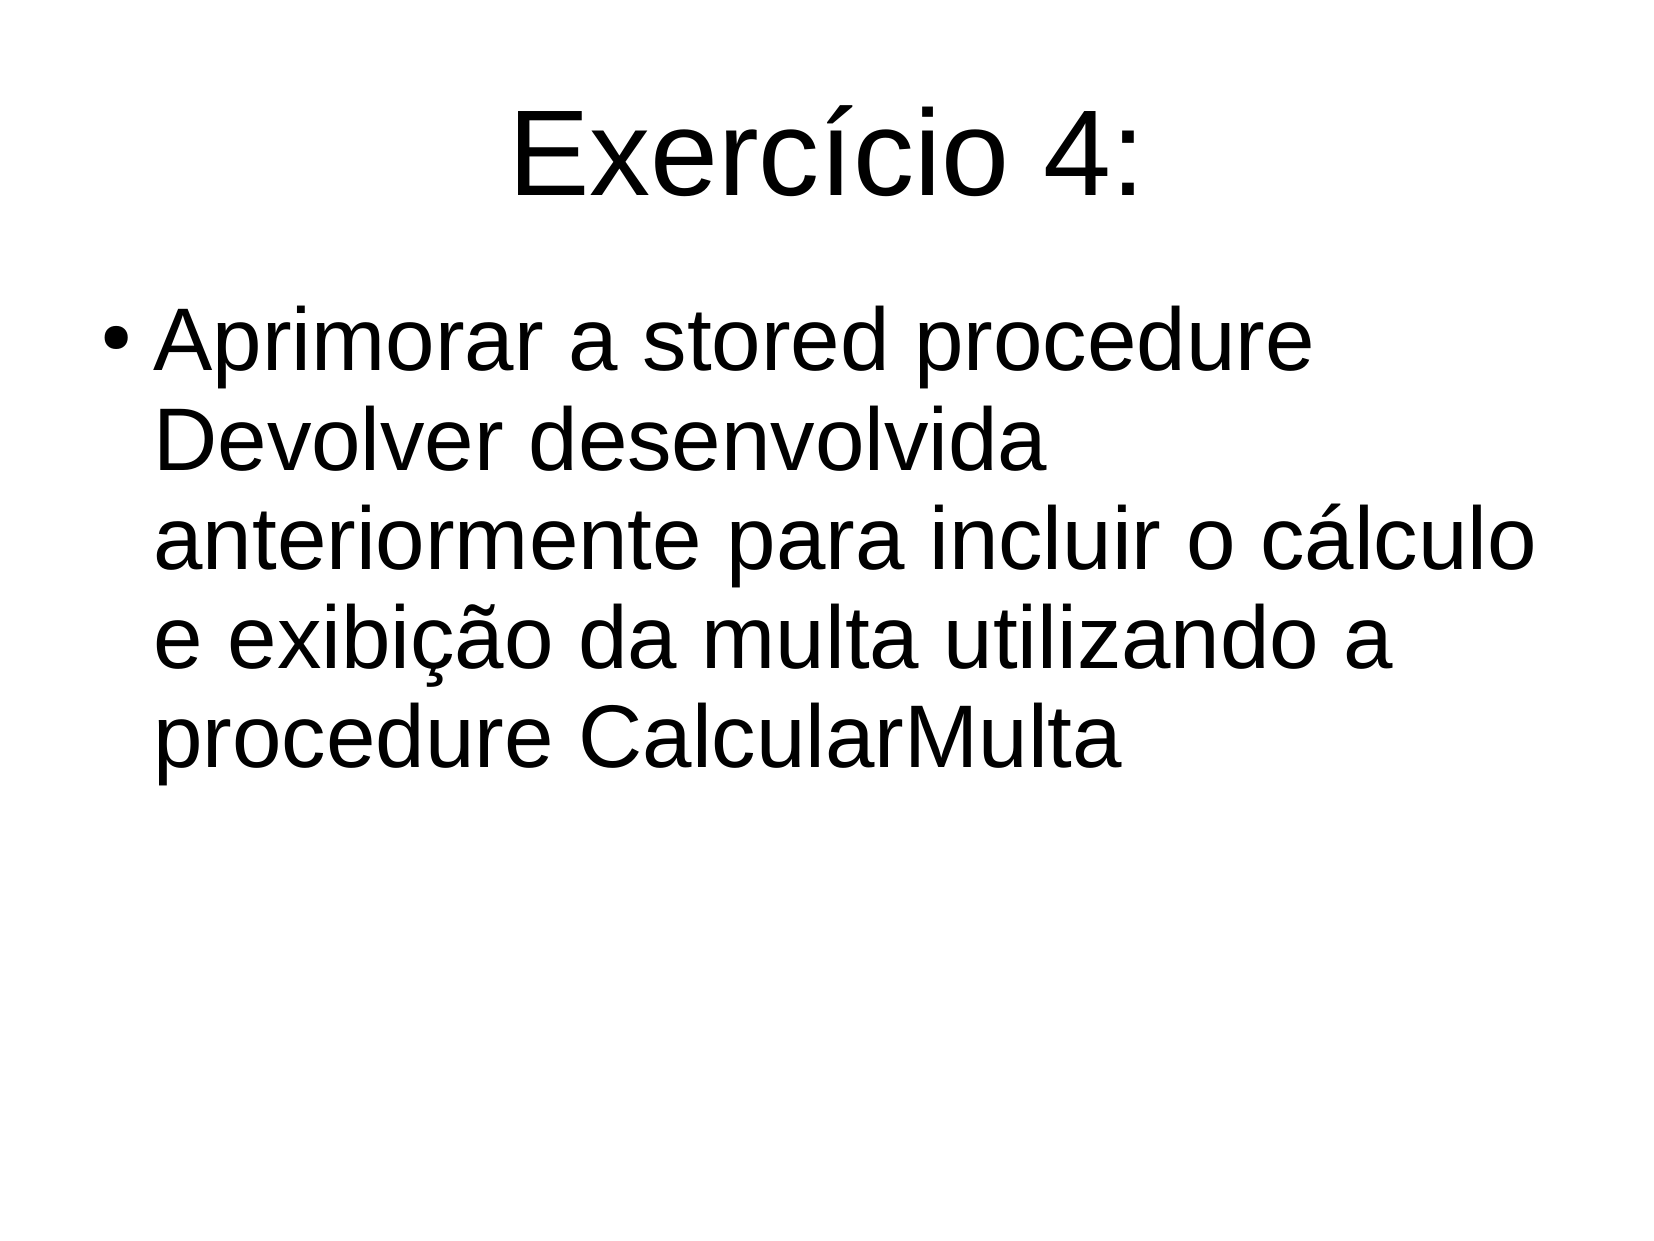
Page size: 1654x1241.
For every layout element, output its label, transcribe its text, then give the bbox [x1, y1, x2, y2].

title Exercício 4: [82, 49, 1571, 257]
list Aprimorar a stored procedure Devolver desenvolvida anteriormente para incluir o cálculo e exibição da multa utilizando a procedure CalcularMulta [82, 290, 1571, 1010]
